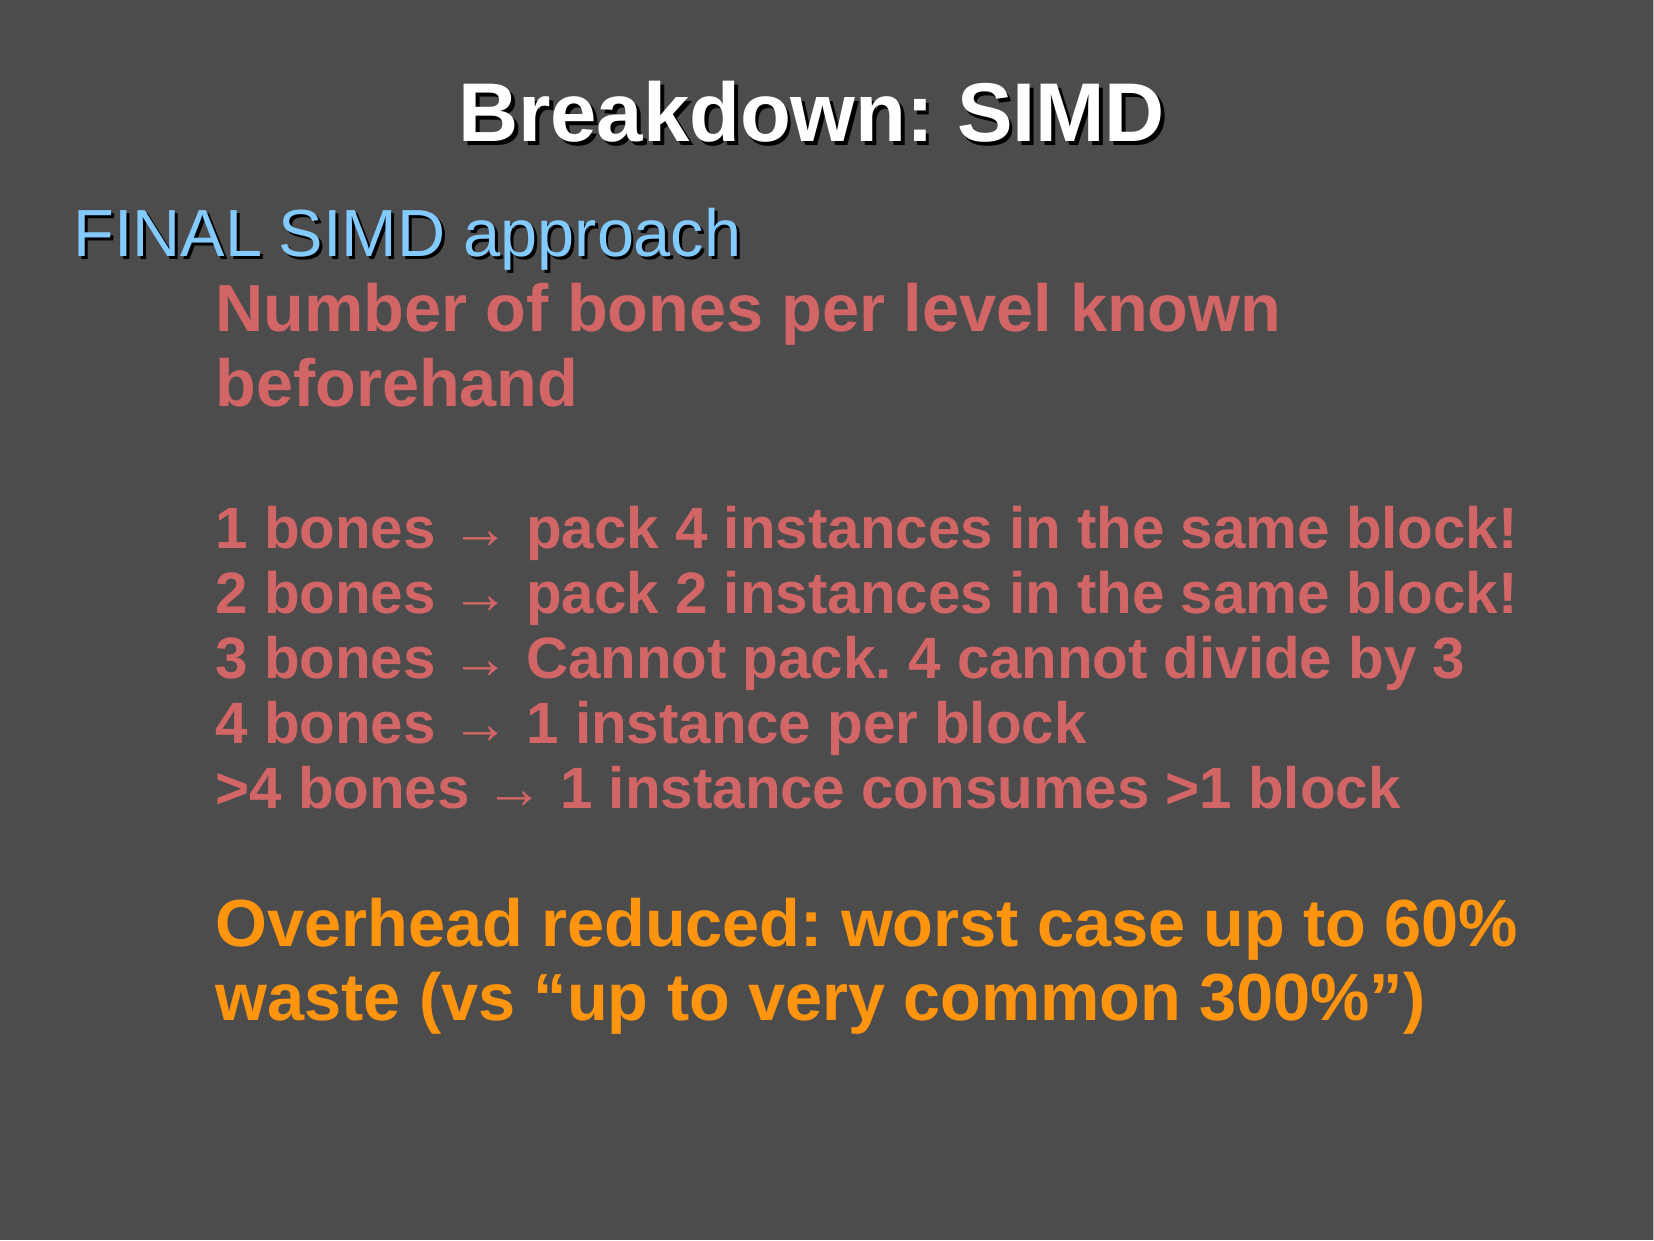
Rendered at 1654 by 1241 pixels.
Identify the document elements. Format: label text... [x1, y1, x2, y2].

text_box Breakdown: SIMD [88, 59, 1536, 168]
text_box FINAL SIMD approach Number of bones per level known beforehand 1 bones → pack 4 instances in the same block! 2 bones → pack 2 instances in the same block! 3 bones → Cannot pack. 4 cannot divide by 3 4 bones → 1 instance per block >4 bones → 1 instance consumes >1 block Overhead reduced: worst case up to 60% waste (vs “up to very common 300%”) [59, 189, 1565, 1044]
